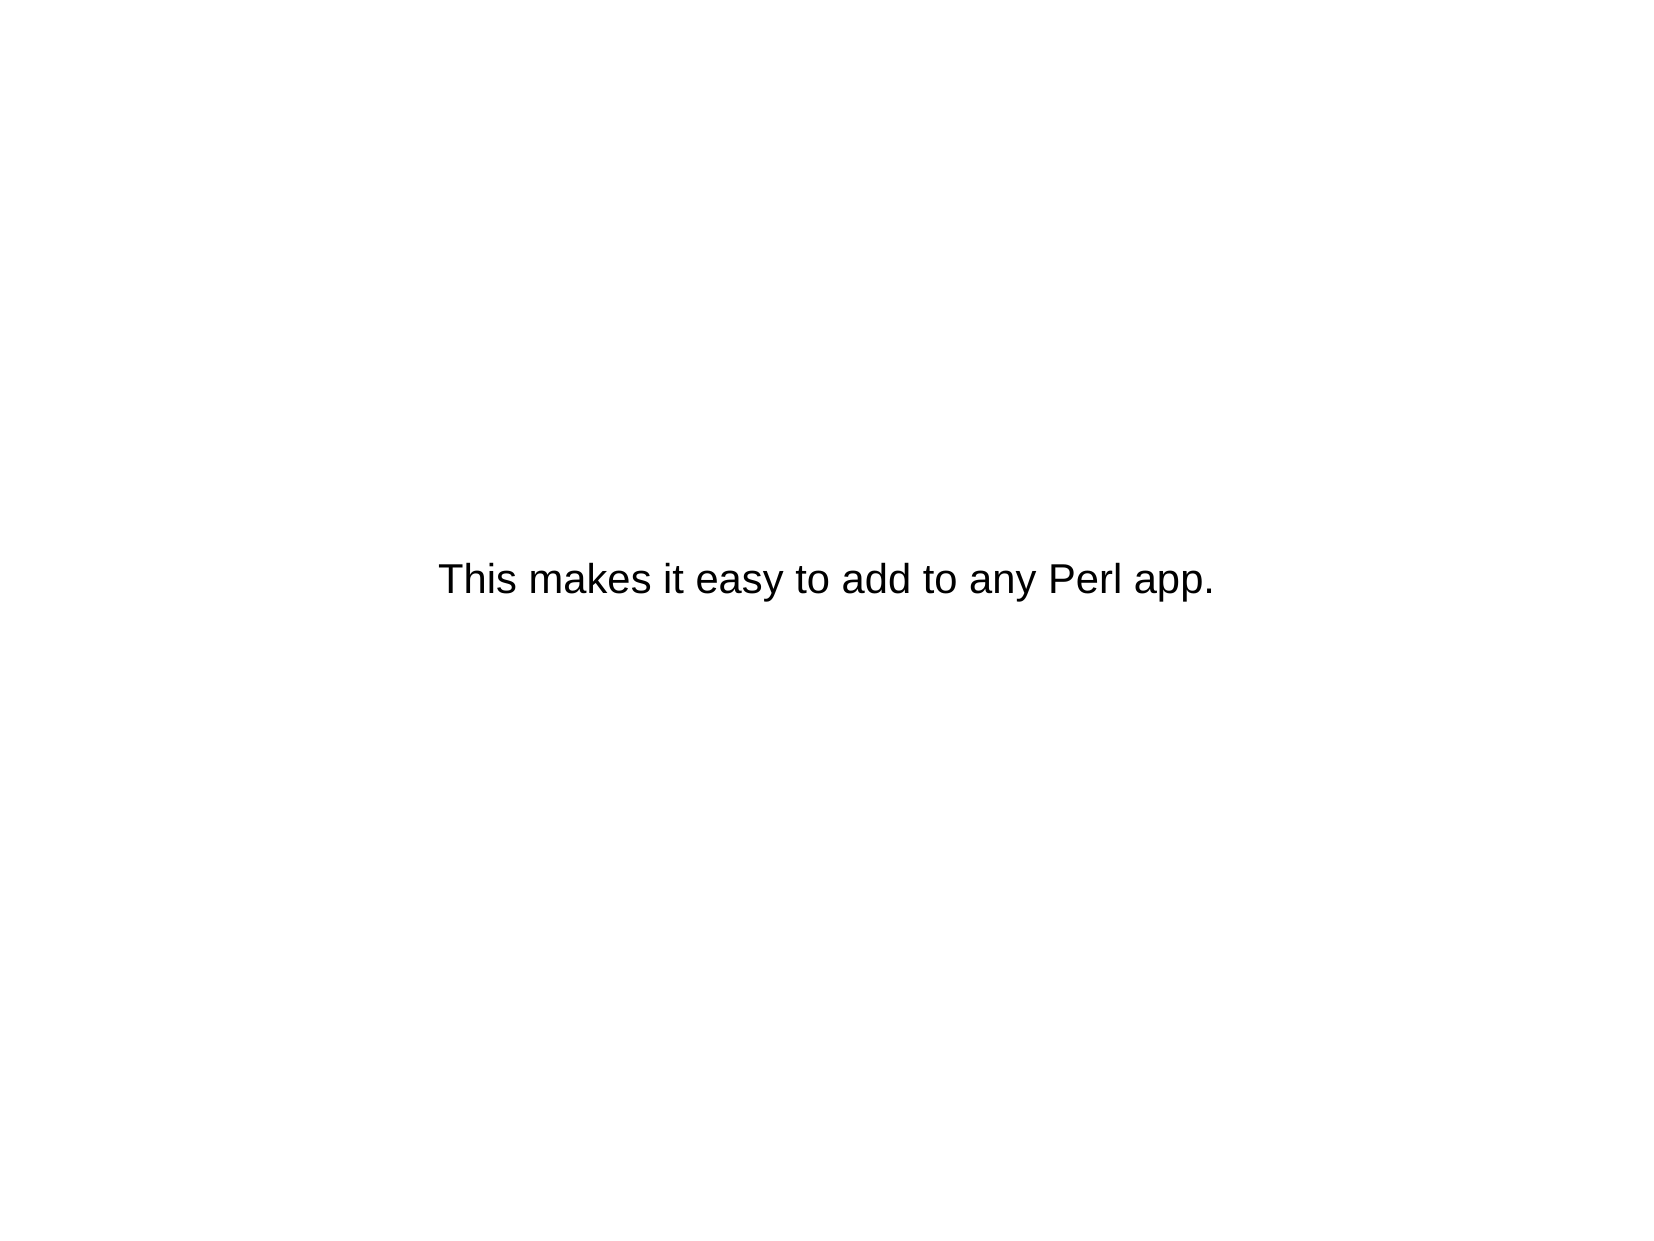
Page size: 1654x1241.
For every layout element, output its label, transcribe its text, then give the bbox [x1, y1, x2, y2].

subtitle This makes it easy to add to any Perl app. [82, 49, 1571, 1109]
